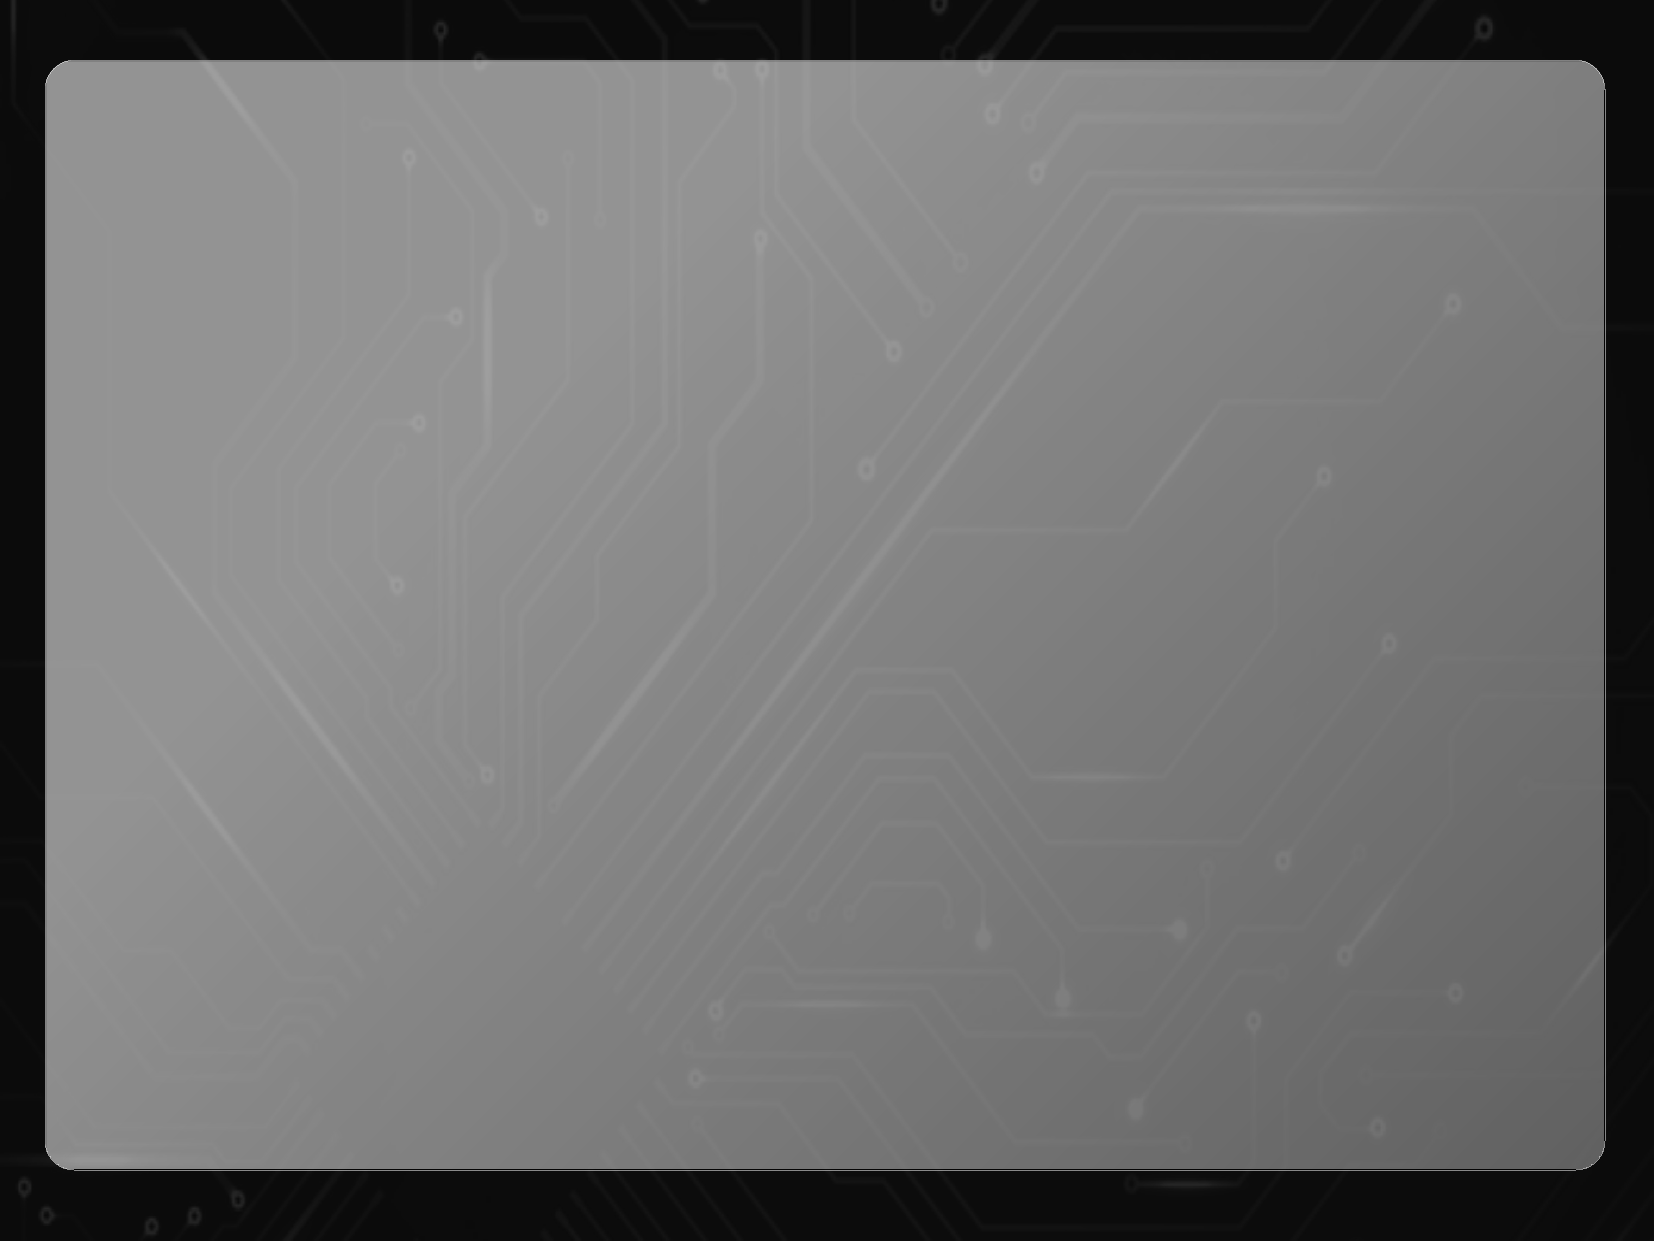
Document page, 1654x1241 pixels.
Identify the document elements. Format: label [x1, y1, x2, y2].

picture [0, 0, 1654, 1241]
text_box [45, 60, 1606, 1171]
